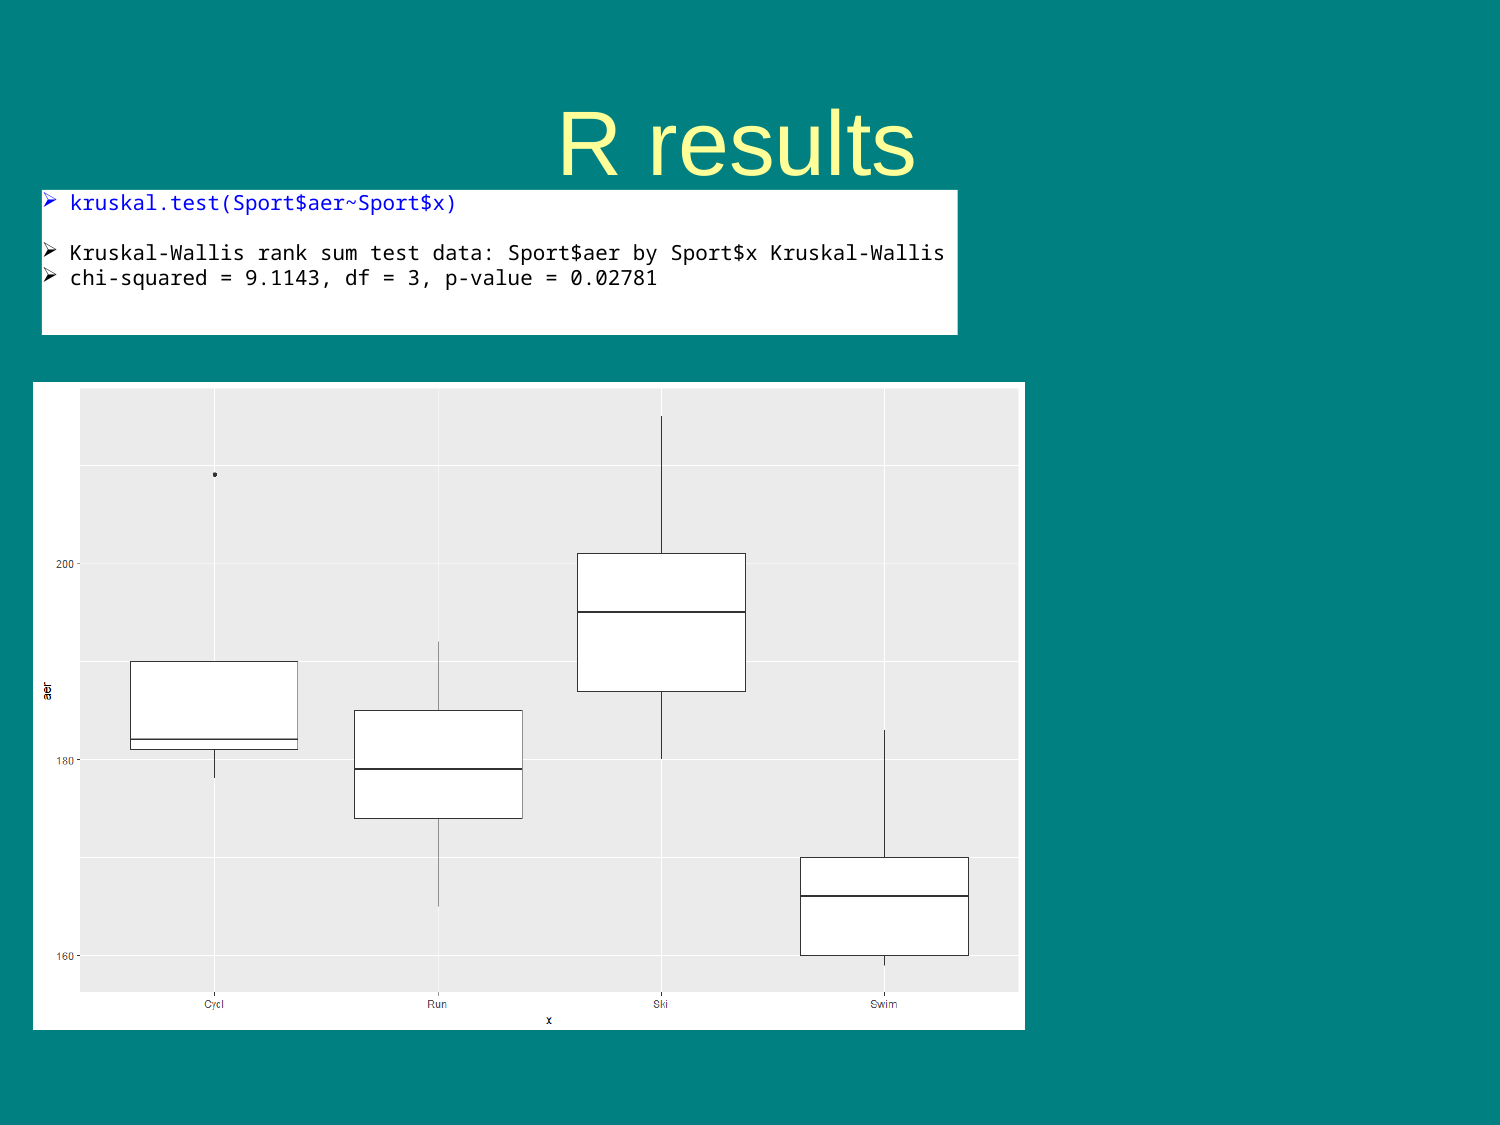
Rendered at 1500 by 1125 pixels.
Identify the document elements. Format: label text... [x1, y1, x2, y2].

picture [33, 382, 1025, 1030]
title R results [75, 45, 1425, 233]
text_box kruskal.test(Sport$aer~Sport$x) Kruskal-Wallis rank sum test data: Sport$aer by Sport$x Kruskal-Wallis chi-squared = 9.1143, df = 3, p-value = 0.02781 [41, 189, 958, 335]
